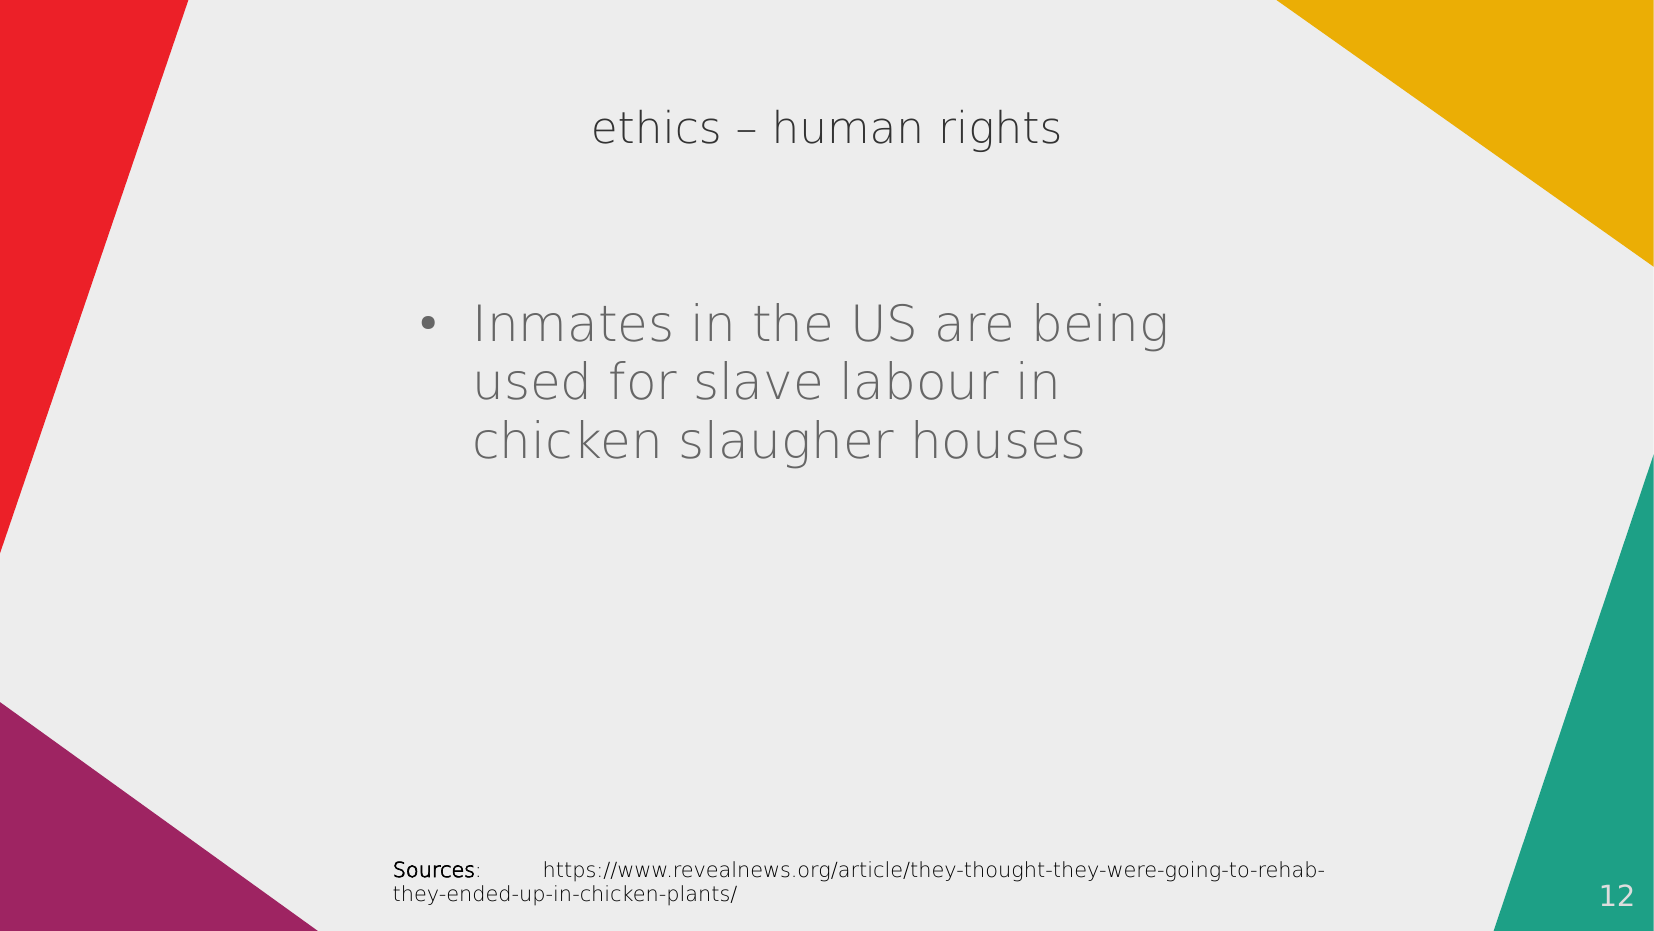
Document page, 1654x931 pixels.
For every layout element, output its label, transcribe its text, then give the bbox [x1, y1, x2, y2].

title ethics – human rights [114, 54, 1539, 203]
list Inmates in the US are being used for slave labour in chicken slaugher houses [401, 295, 1252, 636]
text_box Sources: https://www.revealnews.org/article/they-thought-they-were-going-to-rehab-they-ended-up-in-chicken-plants/ [377, 850, 1371, 931]
